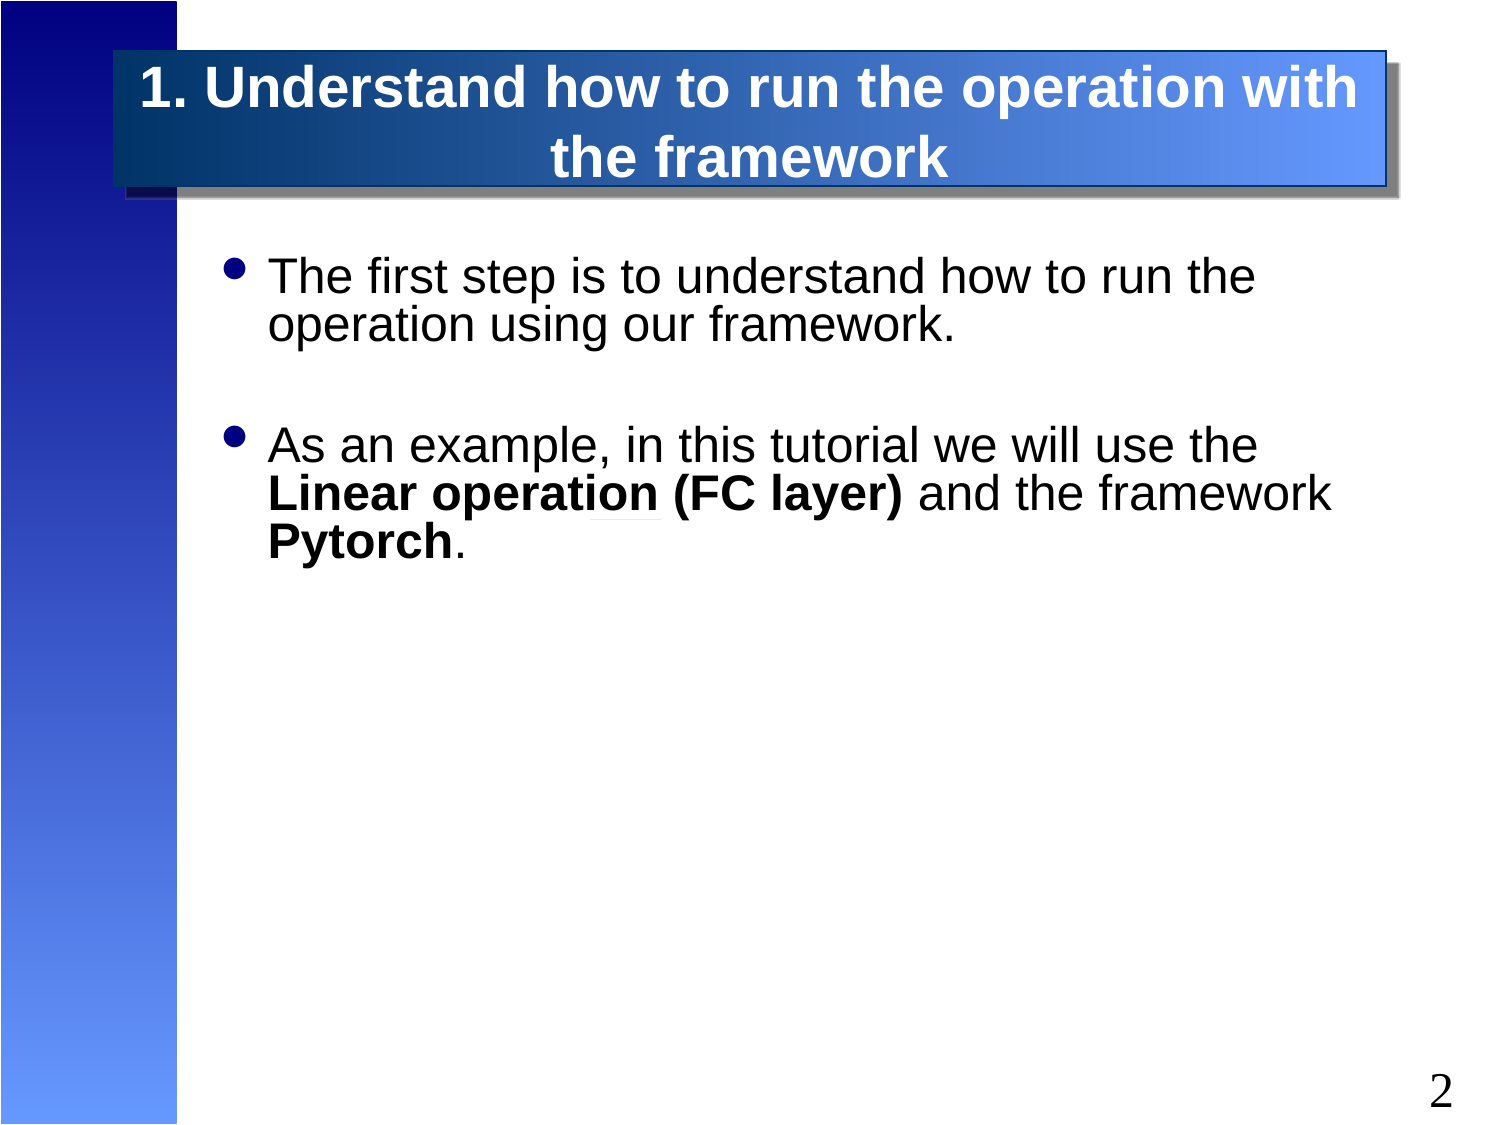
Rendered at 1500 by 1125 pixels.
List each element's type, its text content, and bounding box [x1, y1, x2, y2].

title 1. Understand how to run the operation with the framework [113, 50, 1387, 187]
list The first step is to understand how to run the operation using our framework. As an example, in this tutorial we will use the Linear operation (FC layer) and the framework Pytorch. [130, 165, 1406, 1125]
